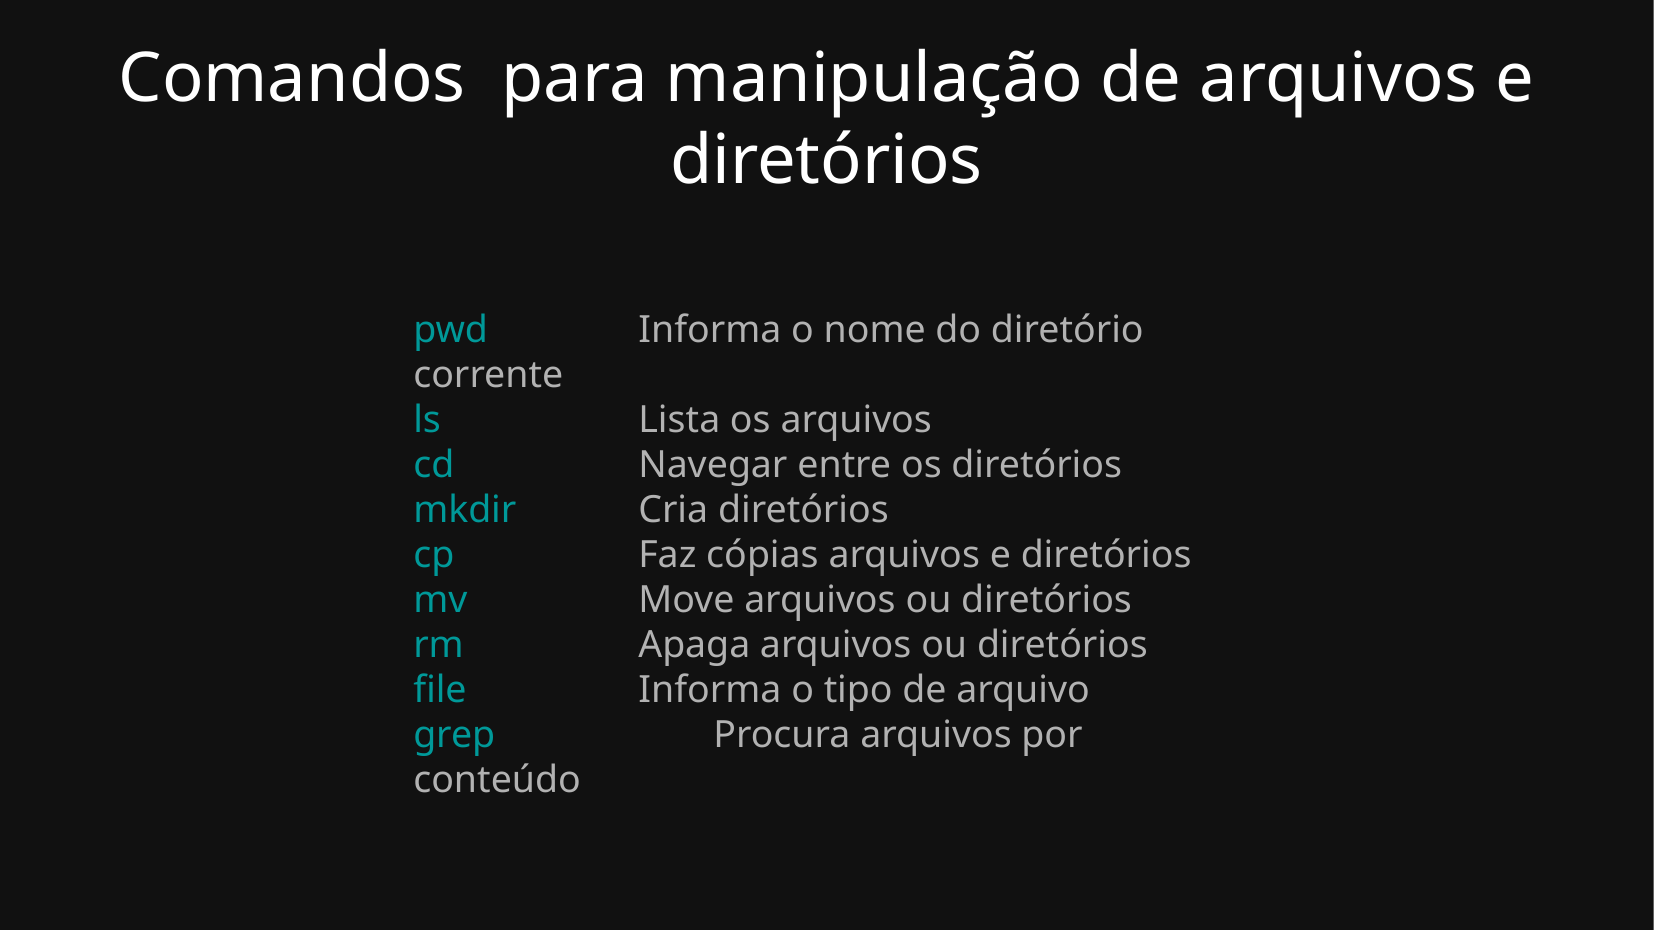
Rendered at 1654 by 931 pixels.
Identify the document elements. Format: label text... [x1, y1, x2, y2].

text_box Comandos para manipulação de arquivos e diretórios [82, 34, 1571, 196]
text_box pwd Informa o nome do diretório corrente ls Lista os arquivos cd Navegar entre os diretórios mkdir Cria diretórios cp Faz cópias arquivos e diretórios mv Move arquivos ou diretórios rm Apaga arquivos ou diretórios file Informa o tipo de arquivo grep Procura arquivos por conteúdo [398, 297, 1255, 753]
